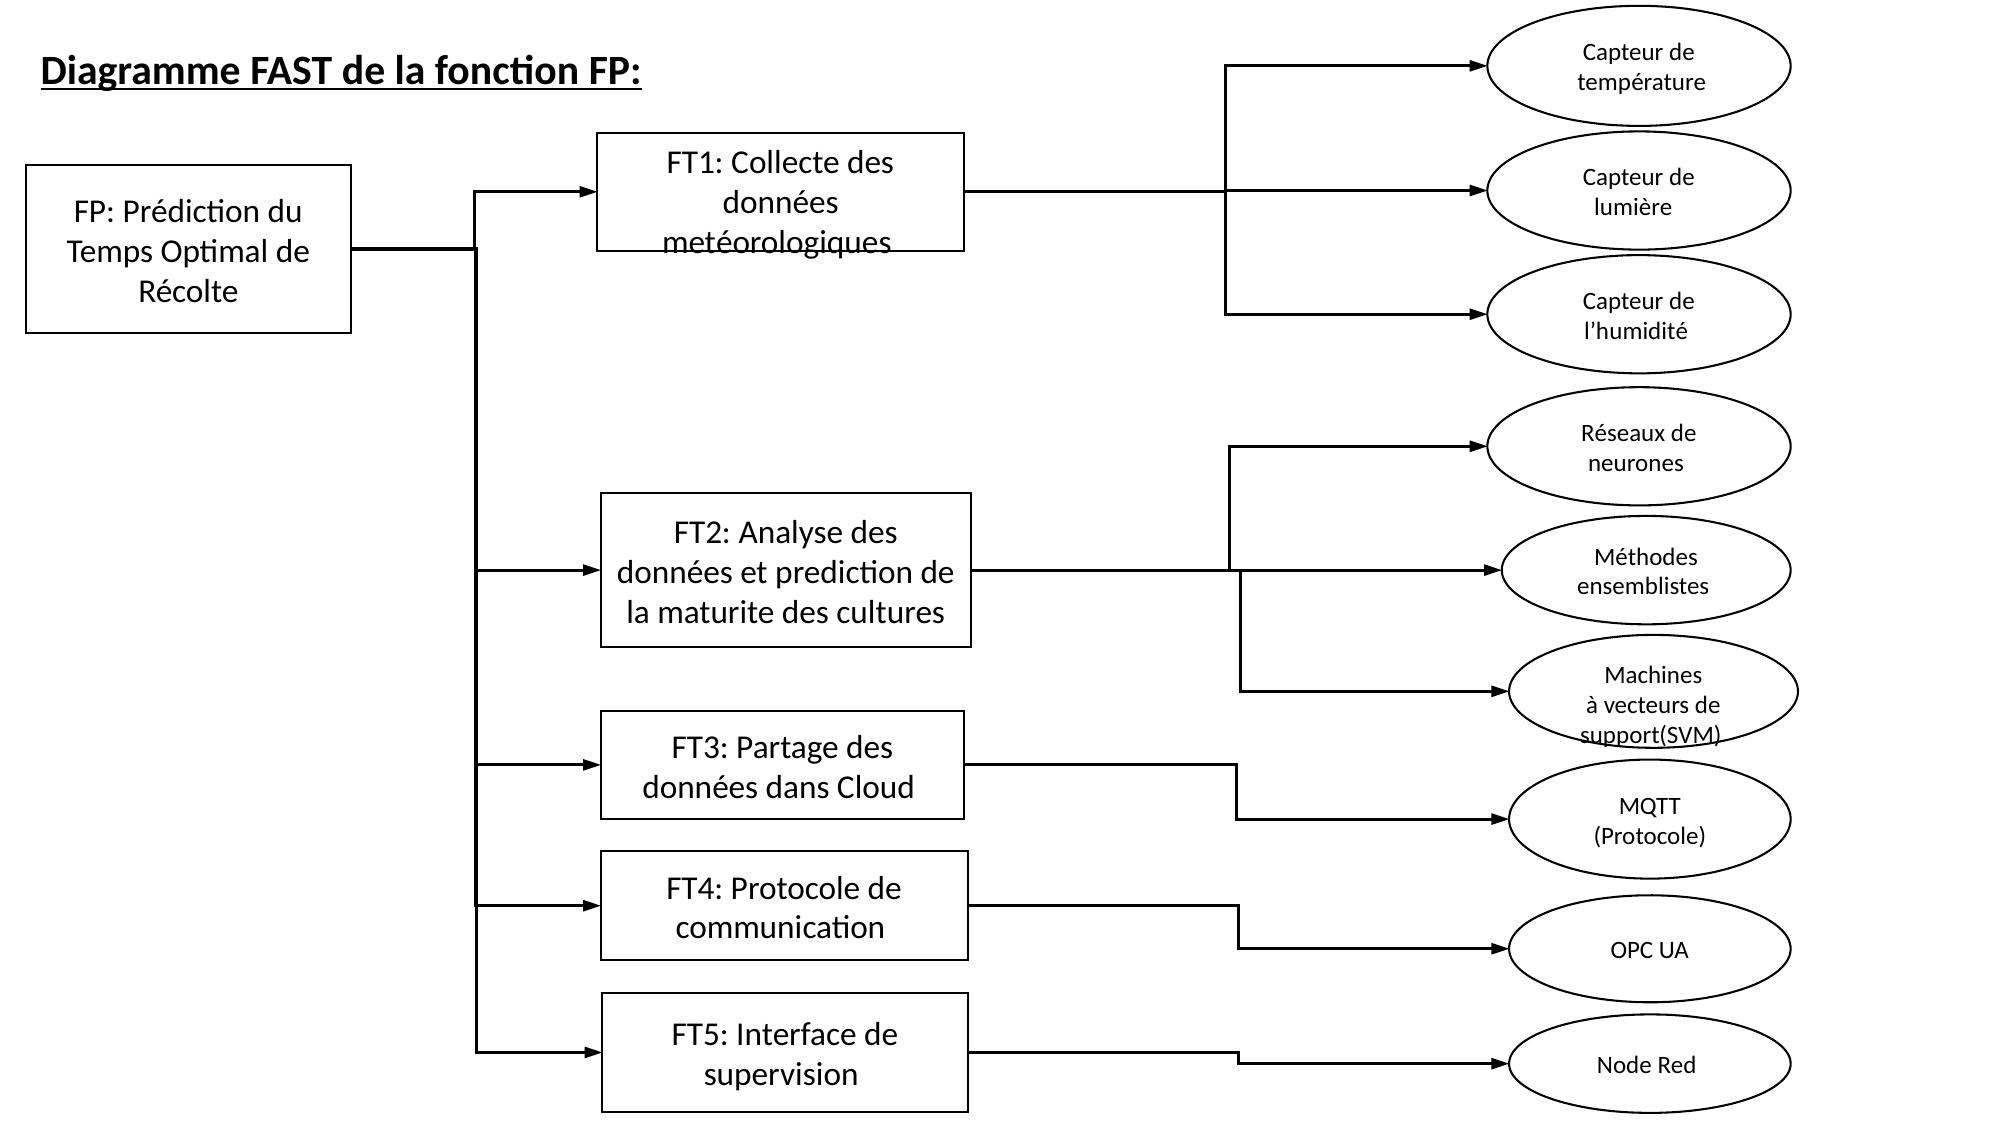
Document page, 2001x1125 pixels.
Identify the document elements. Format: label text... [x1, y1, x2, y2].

text_box Diagramme FAST de la fonction FP: [25, 35, 1026, 102]
text_box Capteur de l’humidité [1487, 255, 1791, 374]
text_box Capteur de lumière [1487, 131, 1791, 250]
text_box Réseaux de neurones [1487, 387, 1791, 506]
text_box Node Red [1509, 1014, 1791, 1113]
text_box Machines à vecteurs de support(SVM) [1509, 634, 1798, 748]
text_box Méthodes ensemblistes [1501, 515, 1791, 625]
text_box FT1: Collecte des données metéorologiques [597, 133, 964, 251]
text_box FT5: Interface de supervision [602, 993, 968, 1112]
text_box Capteur de température [1487, 5, 1791, 126]
text_box MQTT (Protocole) [1509, 759, 1791, 879]
text_box FT3: Partage des données dans Cloud [601, 711, 964, 819]
text_box FT4: Protocole de communication [601, 851, 968, 960]
text_box FP: Prédiction du Temps Optimal de Récolte [26, 165, 351, 333]
text_box OPC UA [1509, 895, 1791, 1003]
text_box FT2: Analyse des données et prediction de la maturite des cultures [601, 493, 971, 647]
